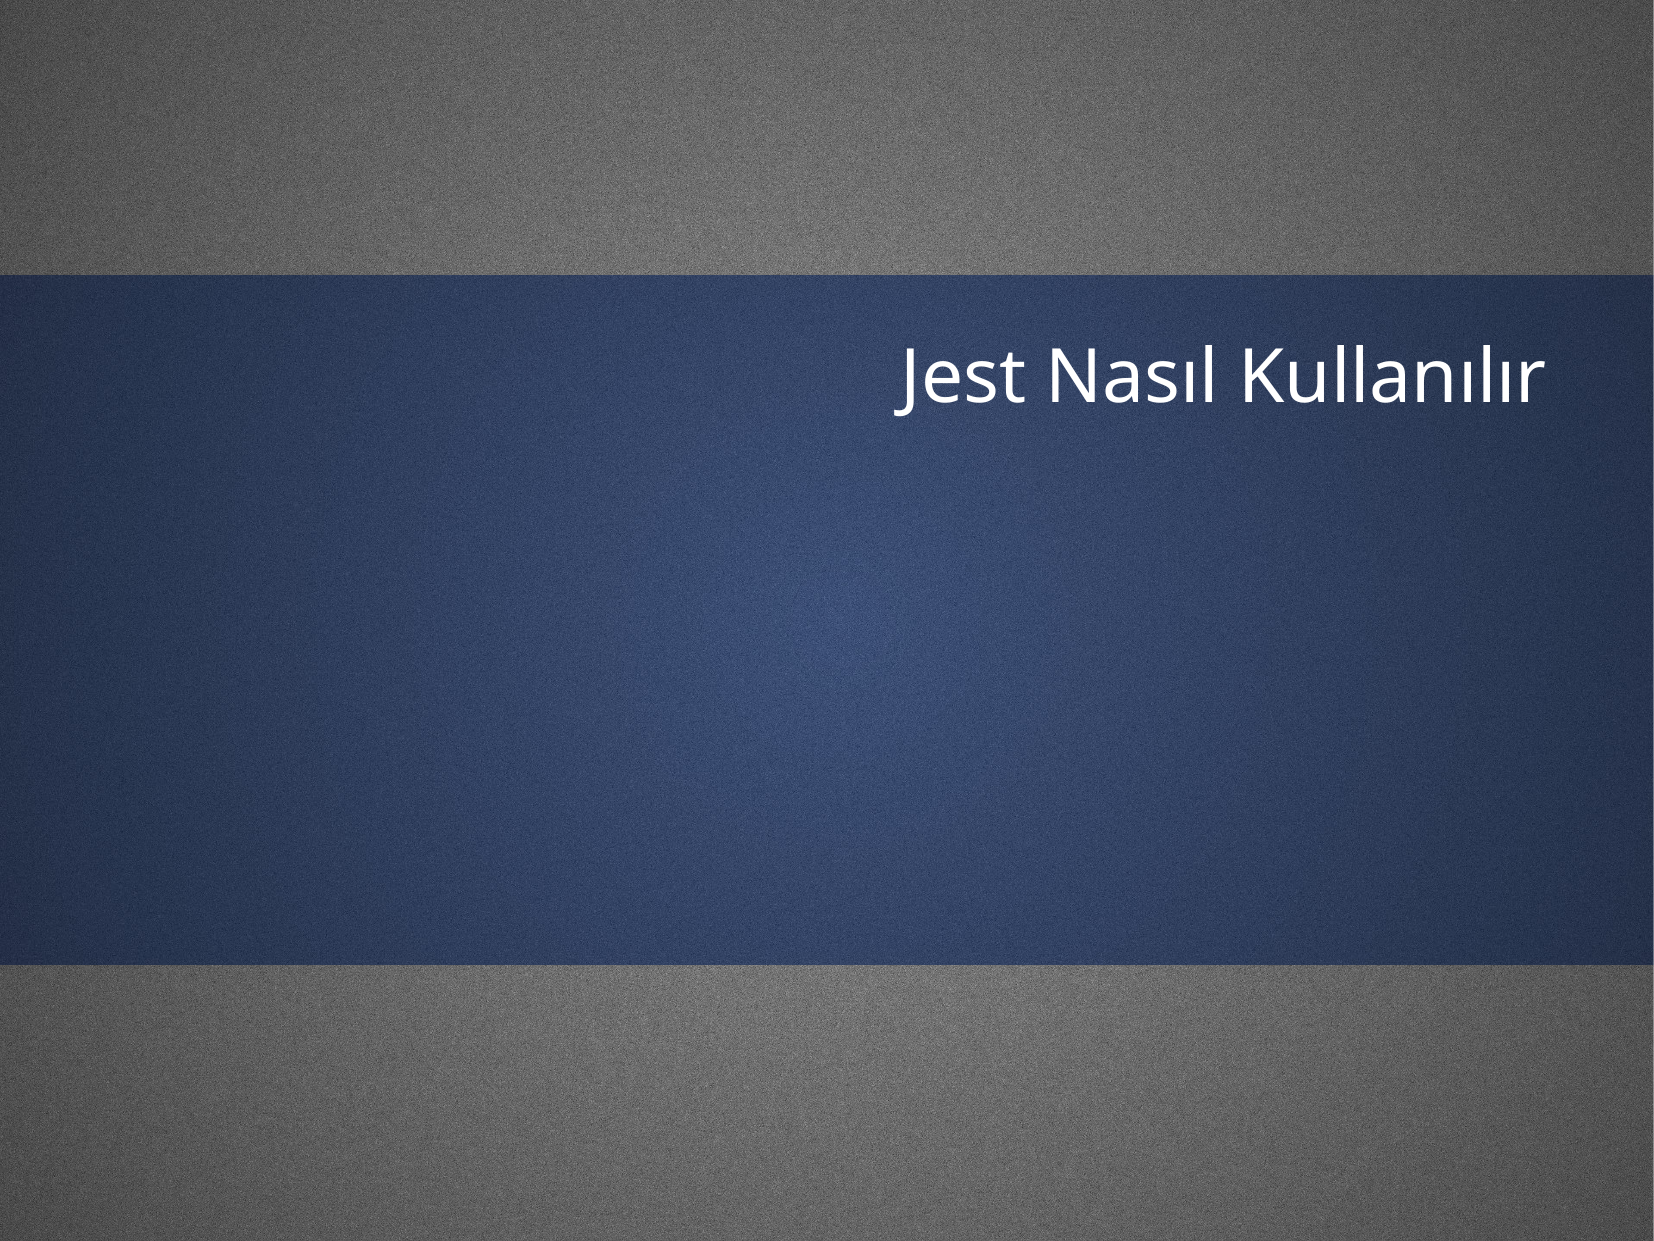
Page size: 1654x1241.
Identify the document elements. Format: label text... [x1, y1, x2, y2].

text_box Jest Nasıl Kullanılır [0, 315, 1562, 654]
picture [0, 0, 1654, 1241]
